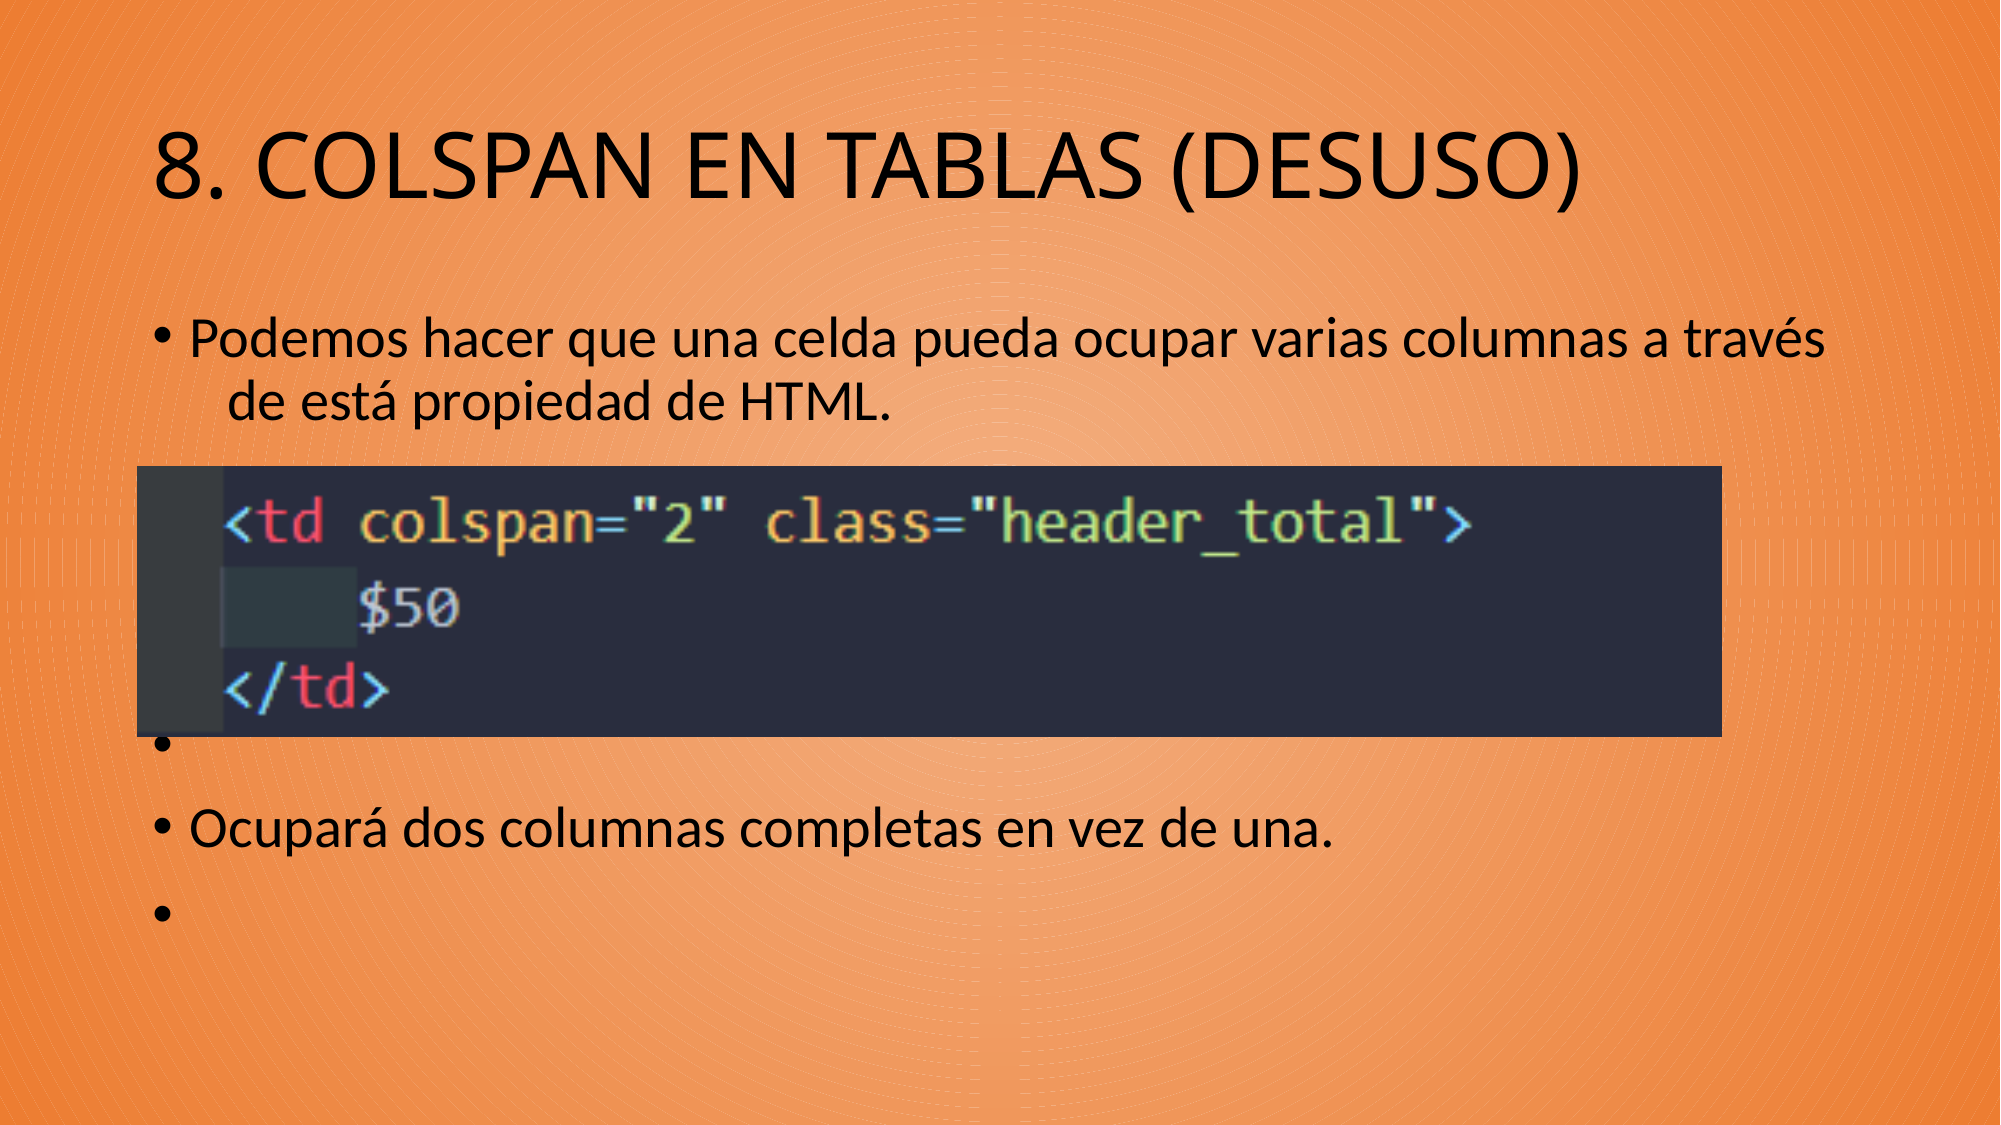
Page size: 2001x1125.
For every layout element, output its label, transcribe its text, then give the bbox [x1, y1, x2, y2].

picture [137, 466, 1722, 737]
title 8. COLSPAN EN TABLAS (DESUSO) [137, 59, 1863, 278]
list Podemos hacer que una celda pueda ocupar varias columnas a través de está propiedad de HTML. Ocupará dos columnas completas en vez de una. [137, 299, 1863, 1014]
